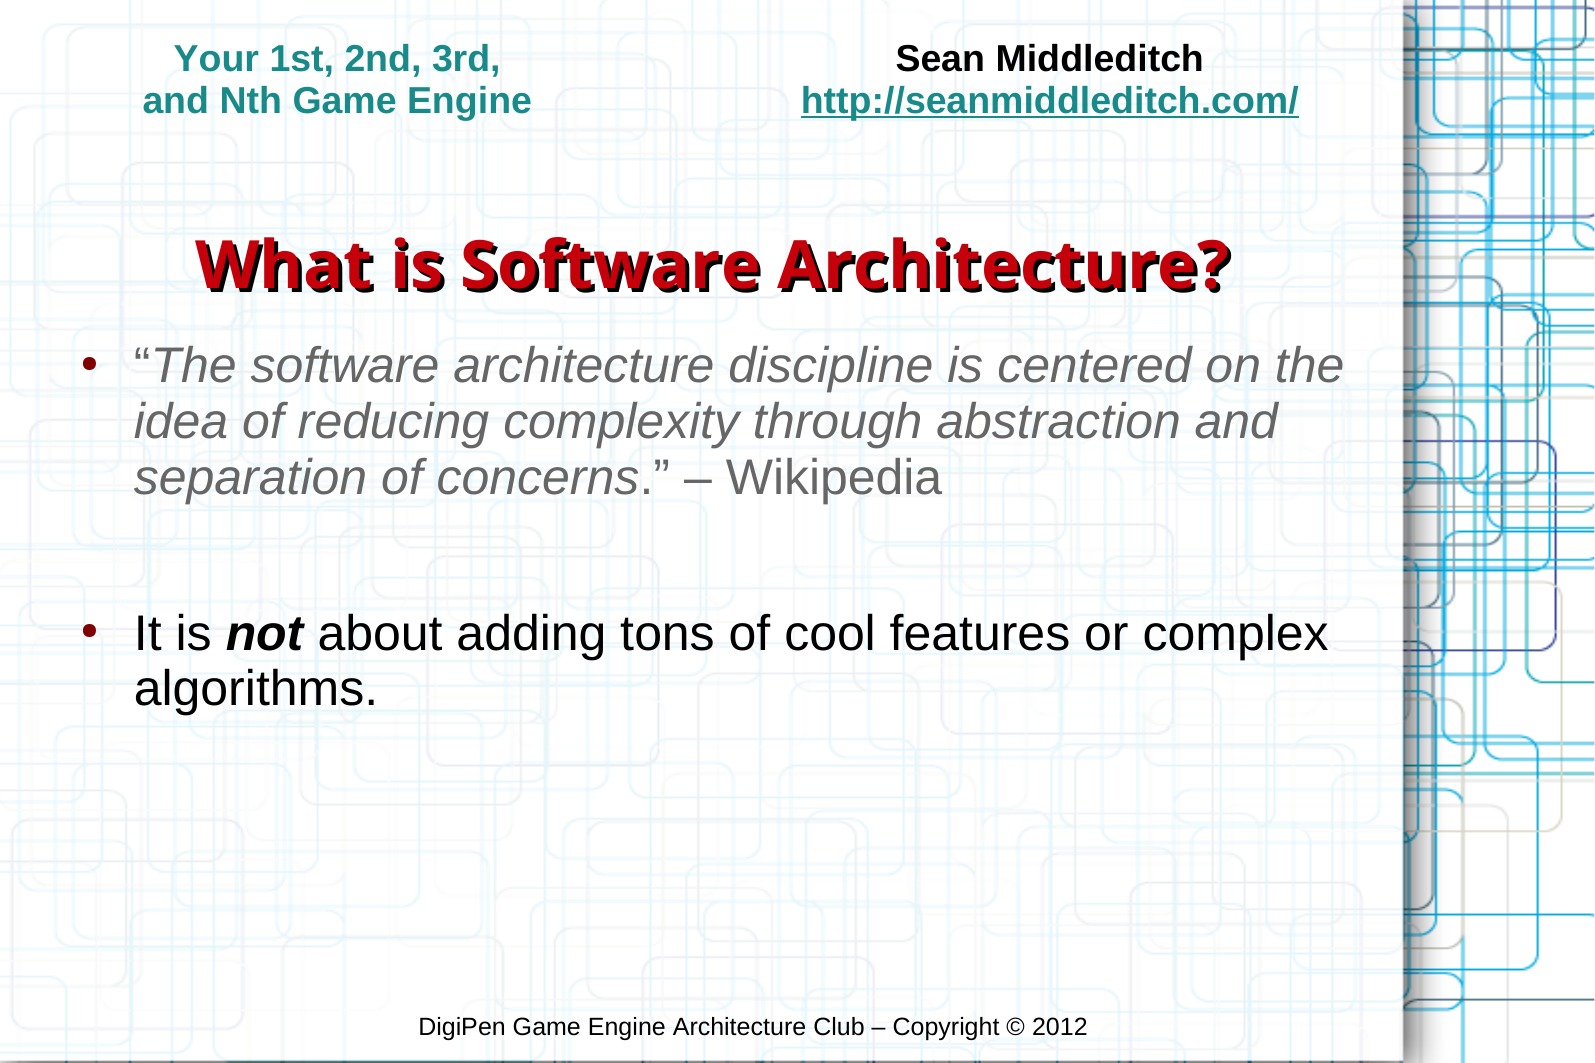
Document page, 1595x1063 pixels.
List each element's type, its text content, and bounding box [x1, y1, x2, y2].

list DigiPen Game Engine Architecture Club – Copyright © 2012 [75, 1012, 1363, 1051]
title What is Software Architecture? [75, 225, 1351, 301]
list Your 1st, 2nd, 3rd, and Nth Game Engine [75, 37, 601, 151]
list Sean Middleditch http://seanmiddleditch.com/ [787, 37, 1313, 151]
picture [0, 0, 1595, 1063]
list “The software architecture discipline is centered on the idea of reducing complexity through abstraction and separation of concerns.” – Wikipedia It is not about adding tons of cool features or complex algorithms. [63, 337, 1351, 1051]
